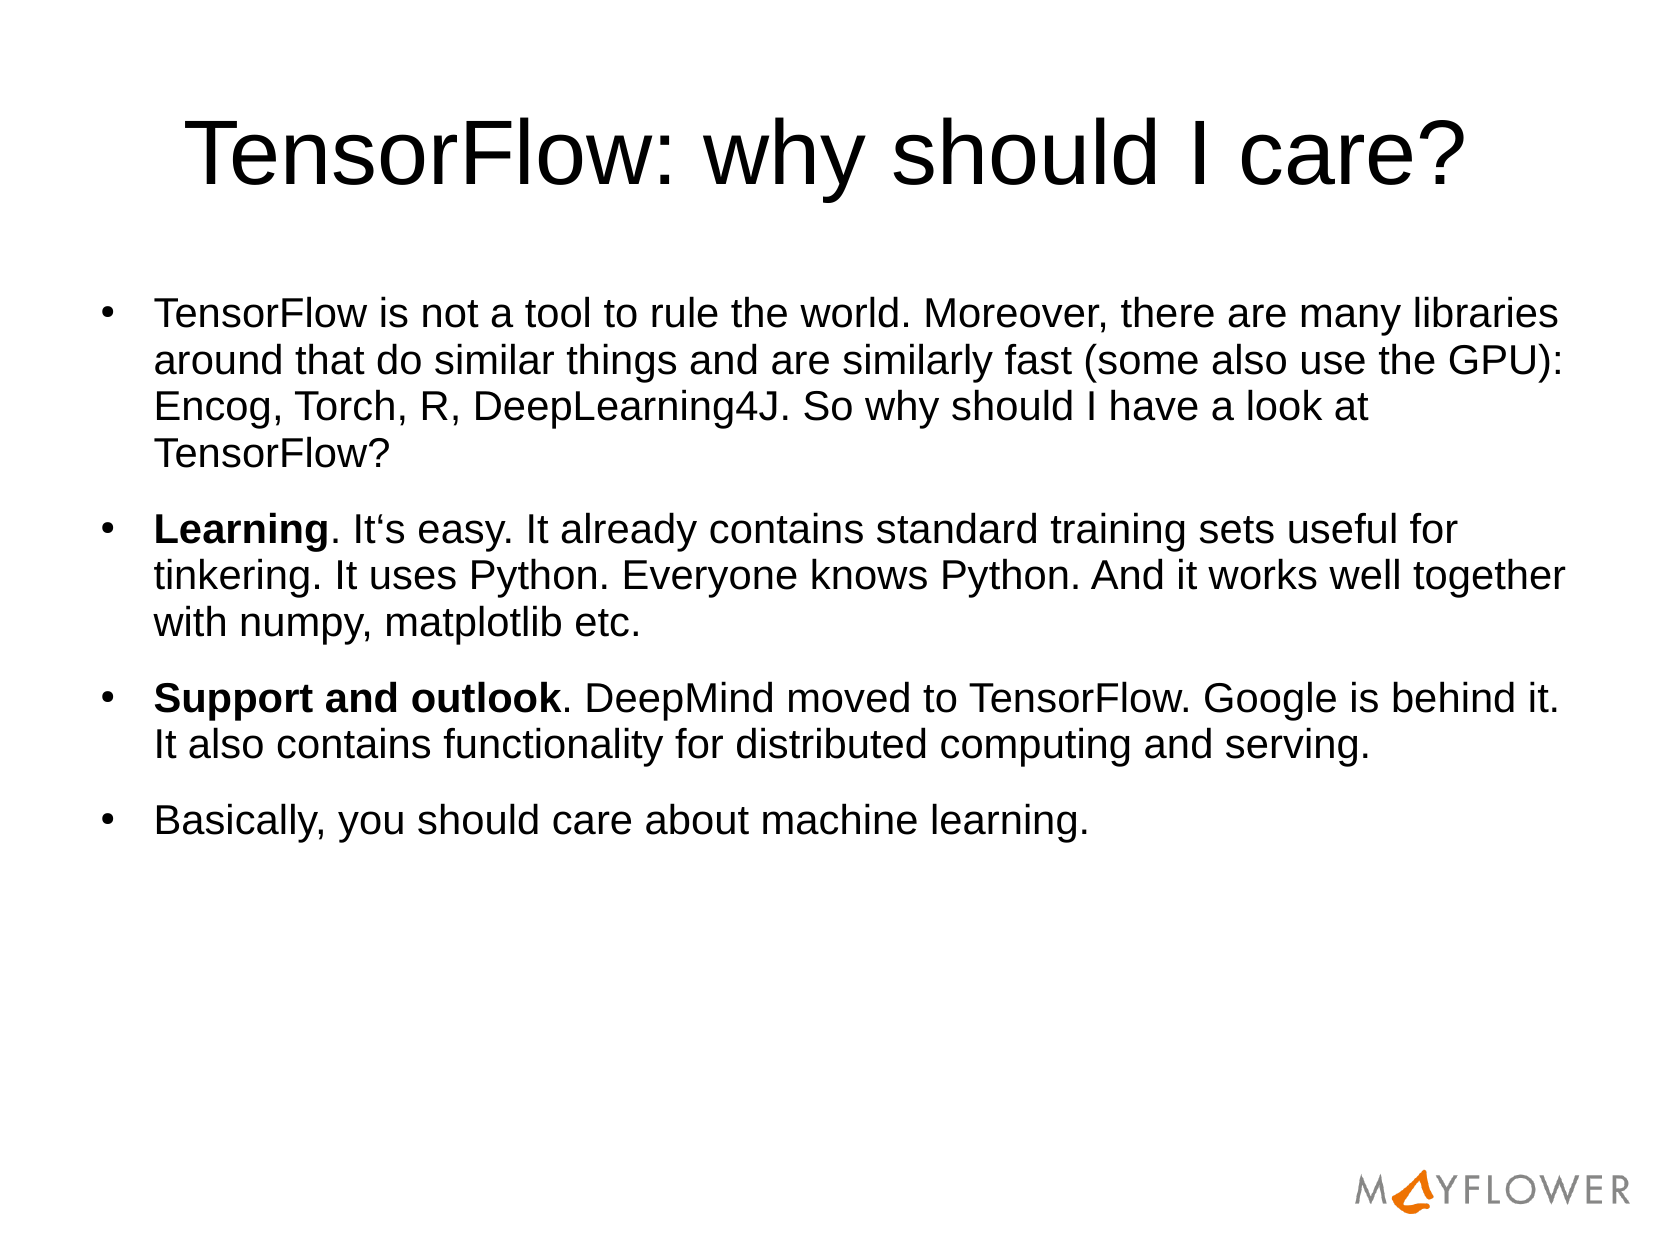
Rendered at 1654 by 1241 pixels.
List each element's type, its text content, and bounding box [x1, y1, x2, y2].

list TensorFlow is not a tool to rule the world. Moreover, there are many libraries around that do similar things and are similarly fast (some also use the GPU): Encog, Torch, R, DeepLearning4J. So why should I have a look at TensorFlow? Learning. It‘s easy. It already contains standard training sets useful for tinkering. It uses Python. Everyone knows Python. And it works well together with numpy, matplotlib etc. Support and outlook. DeepMind moved to TensorFlow. Google is behind it. It also contains functionality for distributed computing and serving. Basically, you should care about machine learning. [82, 290, 1571, 1010]
picture [1355, 1169, 1630, 1215]
title TensorFlow: why should I care? [82, 49, 1571, 257]
